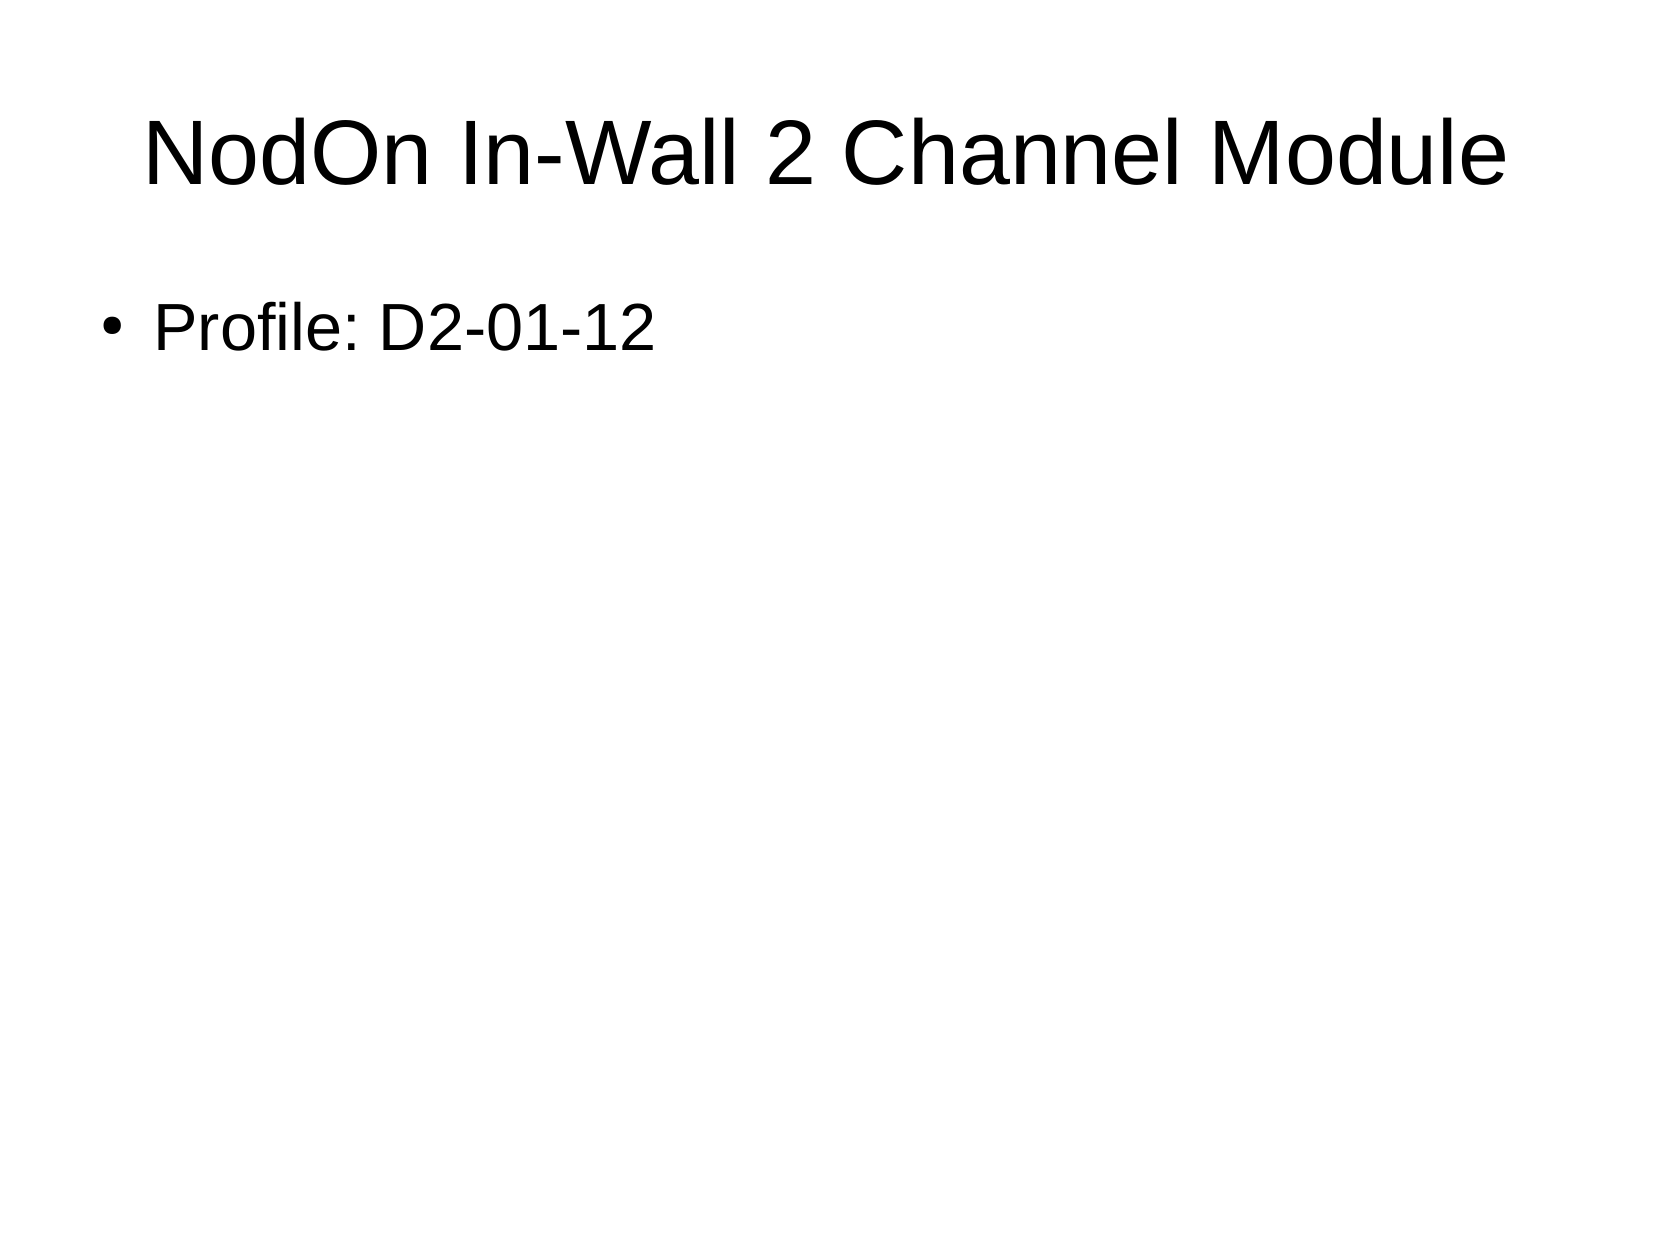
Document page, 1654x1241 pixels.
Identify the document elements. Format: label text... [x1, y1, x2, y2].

list Profile: D2-01-12 [82, 290, 1571, 1010]
title NodOn In-Wall 2 Channel Module [82, 49, 1571, 257]
